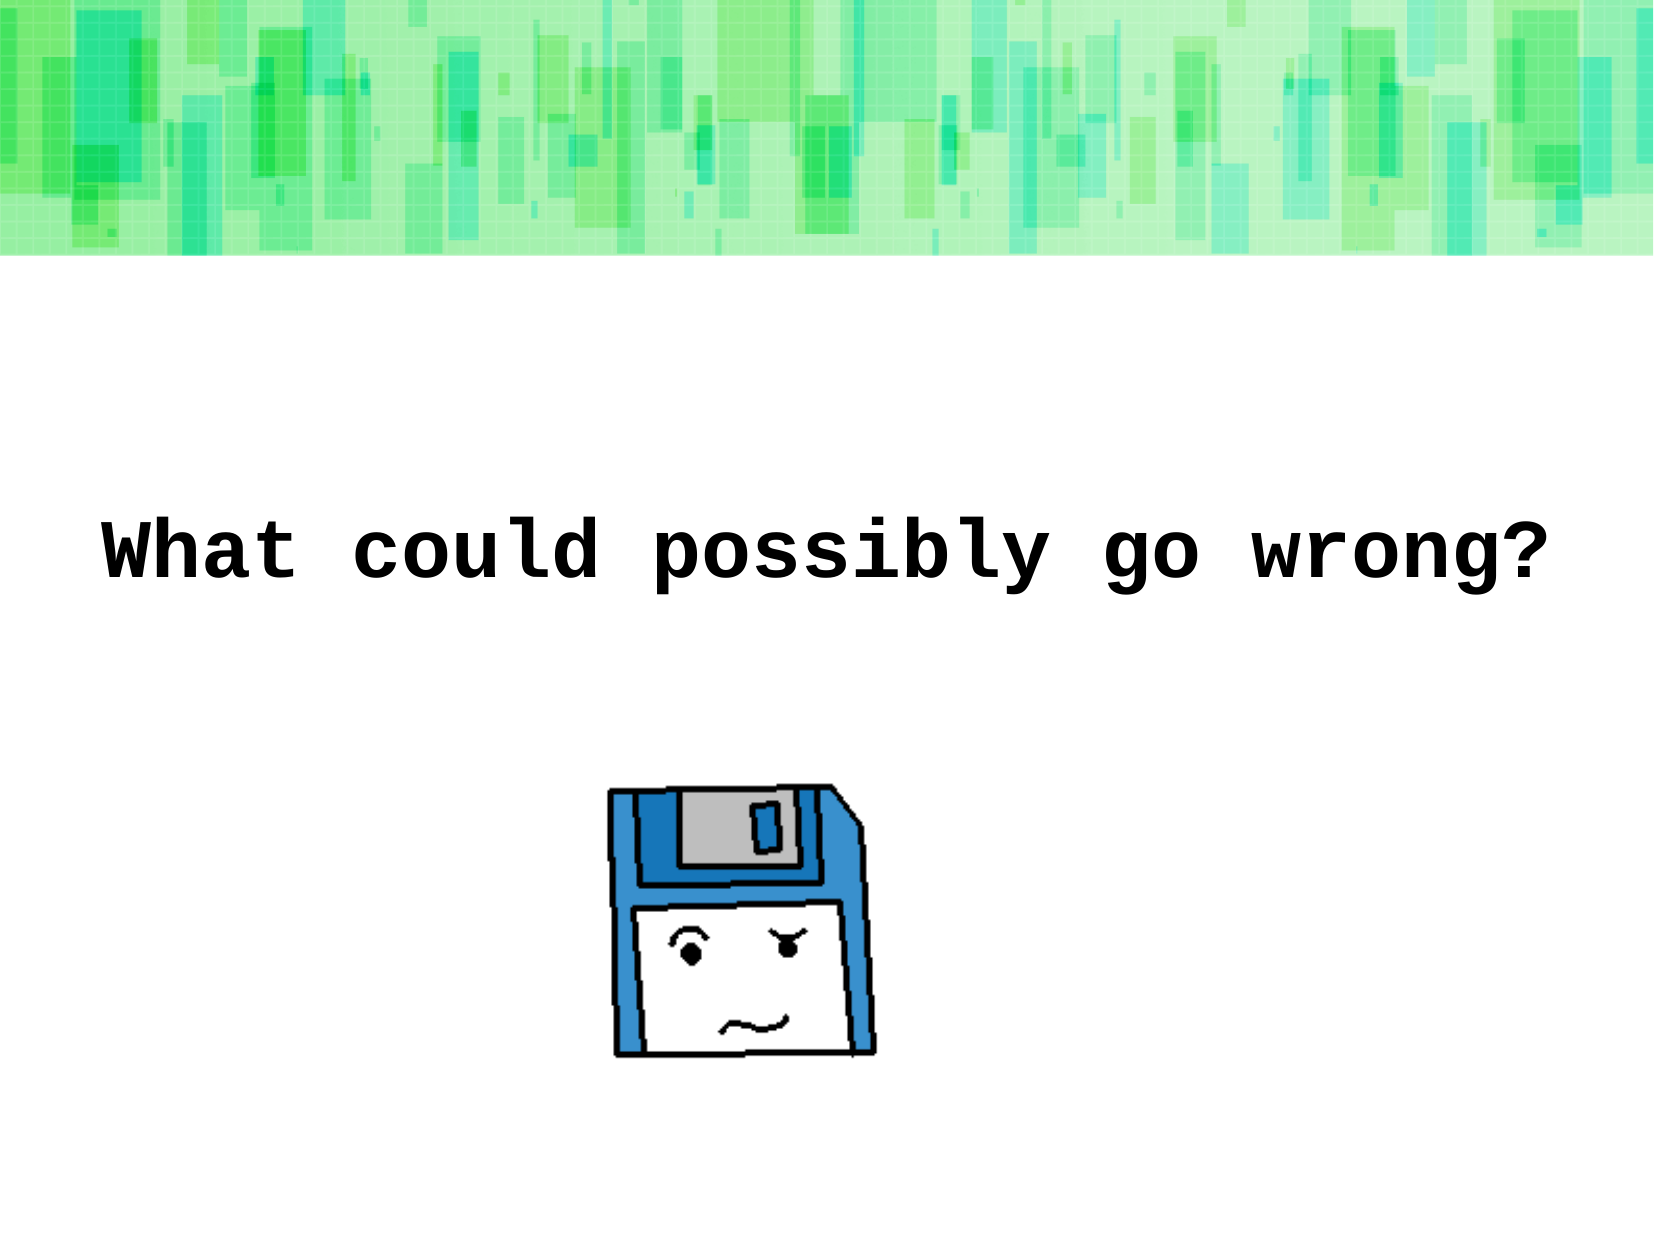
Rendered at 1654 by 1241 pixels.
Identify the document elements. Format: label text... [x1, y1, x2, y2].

subtitle What could possibly go wrong? [82, 285, 1571, 826]
picture [0, 0, 1654, 1241]
